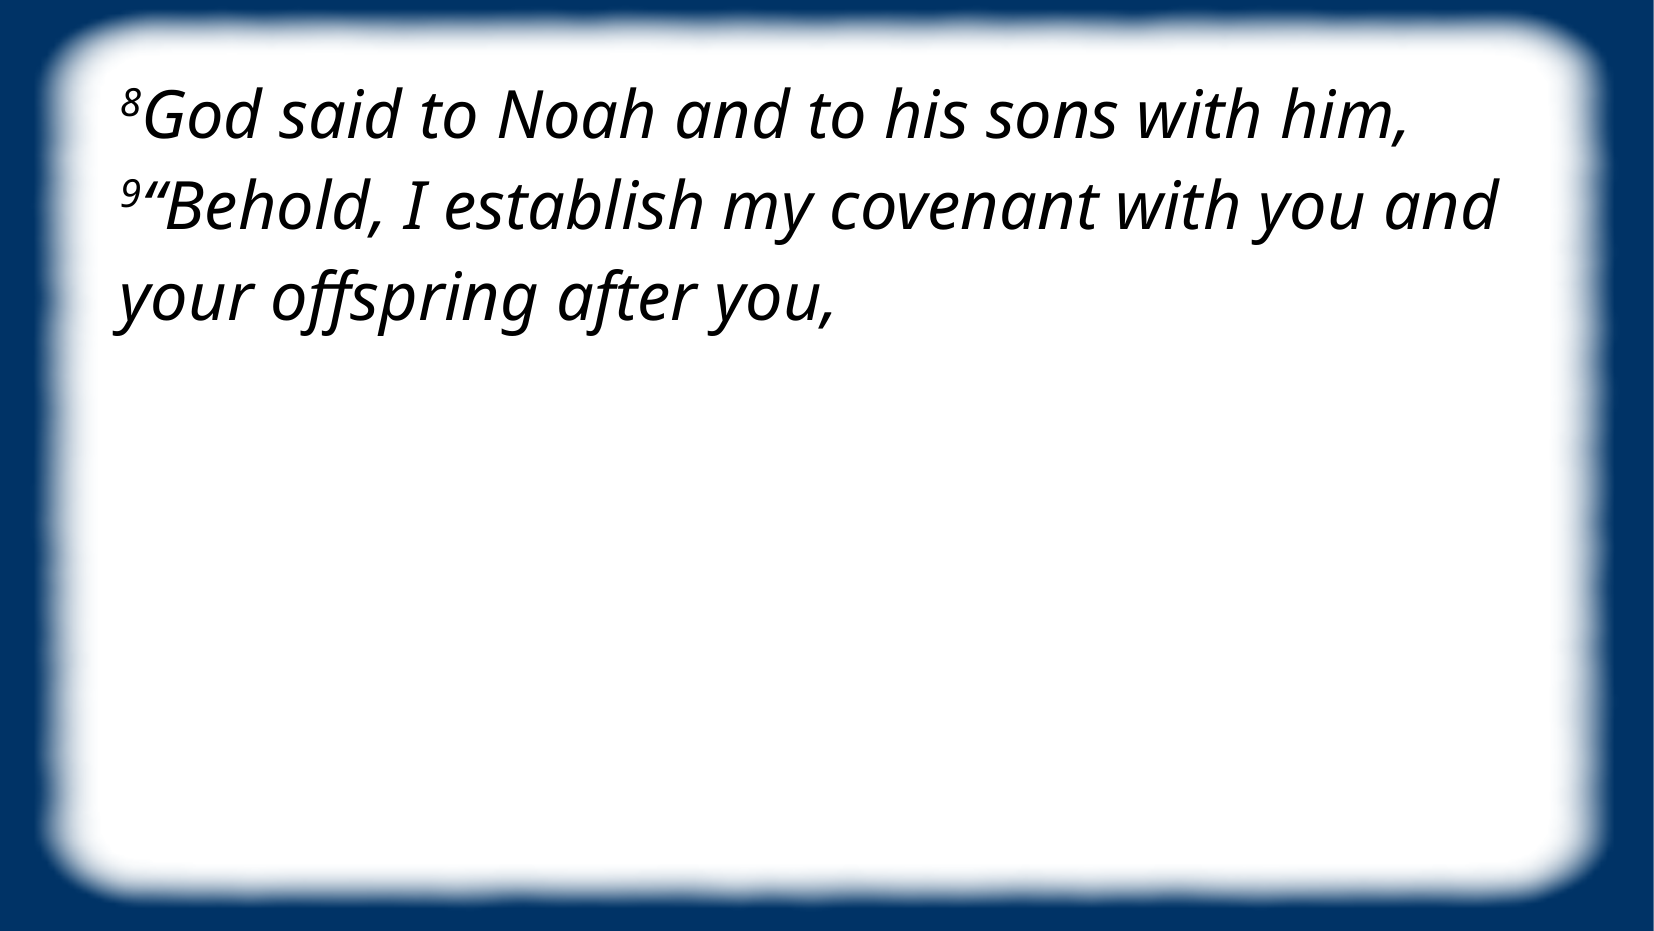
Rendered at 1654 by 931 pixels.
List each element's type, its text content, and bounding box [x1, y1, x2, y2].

text_box 8God said to Noah and to his sons with him, 9“Behold, I establish my covenant with you and your offspring after you, [105, 60, 1561, 376]
picture [0, 0, 1654, 931]
